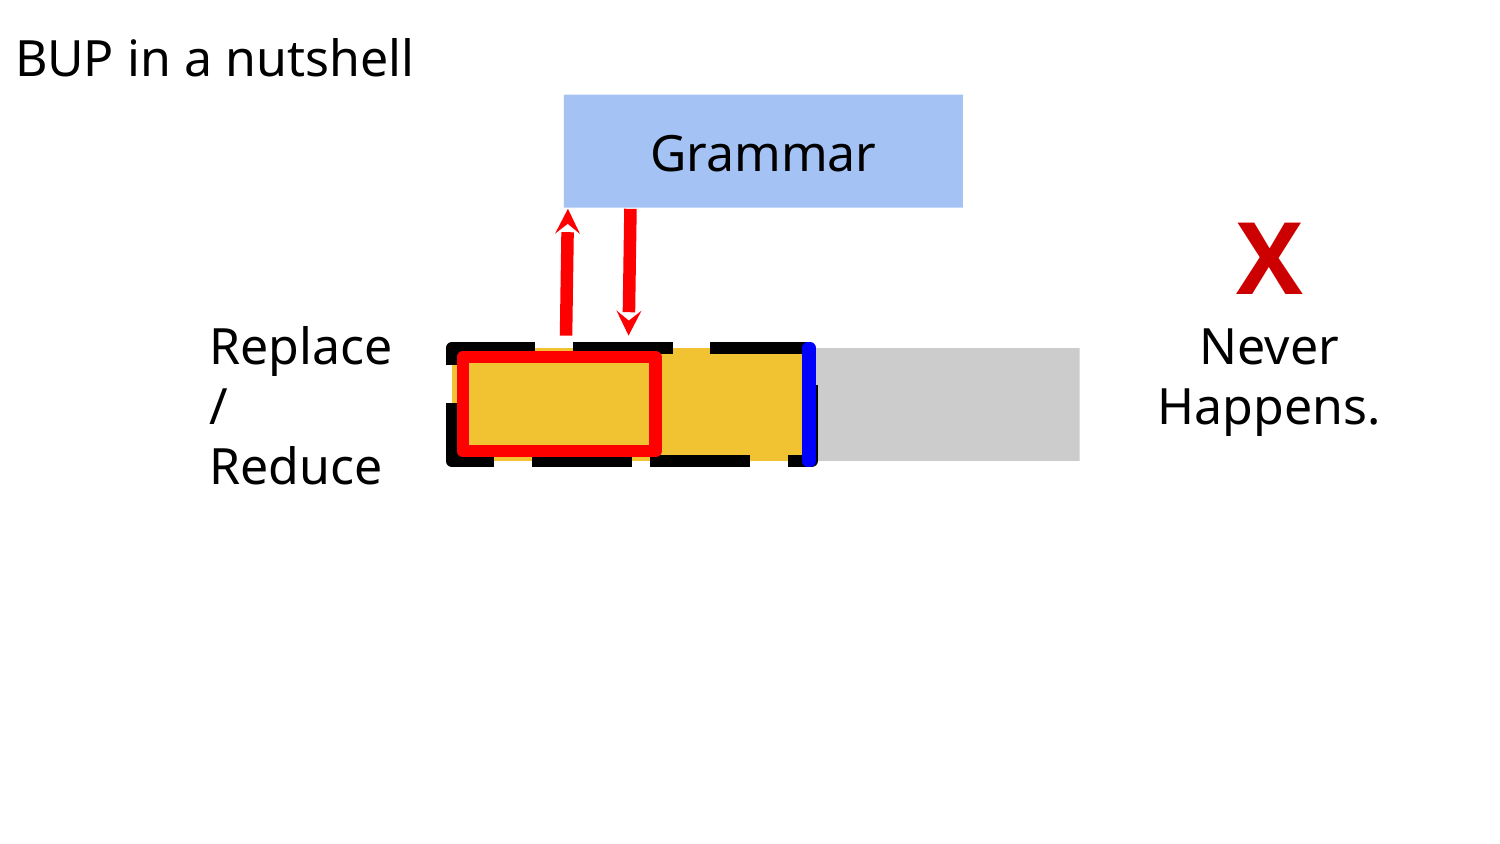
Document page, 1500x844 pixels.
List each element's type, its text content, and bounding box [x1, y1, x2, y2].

text_box Replace/ Reduce [194, 348, 417, 461]
text_box X Never Happens. Handles are always on the stop of the stack [1052, 336, 1500, 473]
text_box [452, 348, 802, 461]
text_box Grammar [563, 94, 963, 208]
text_box BUP in a nutshell [0, 0, 564, 113]
text_box [816, 348, 1052, 461]
